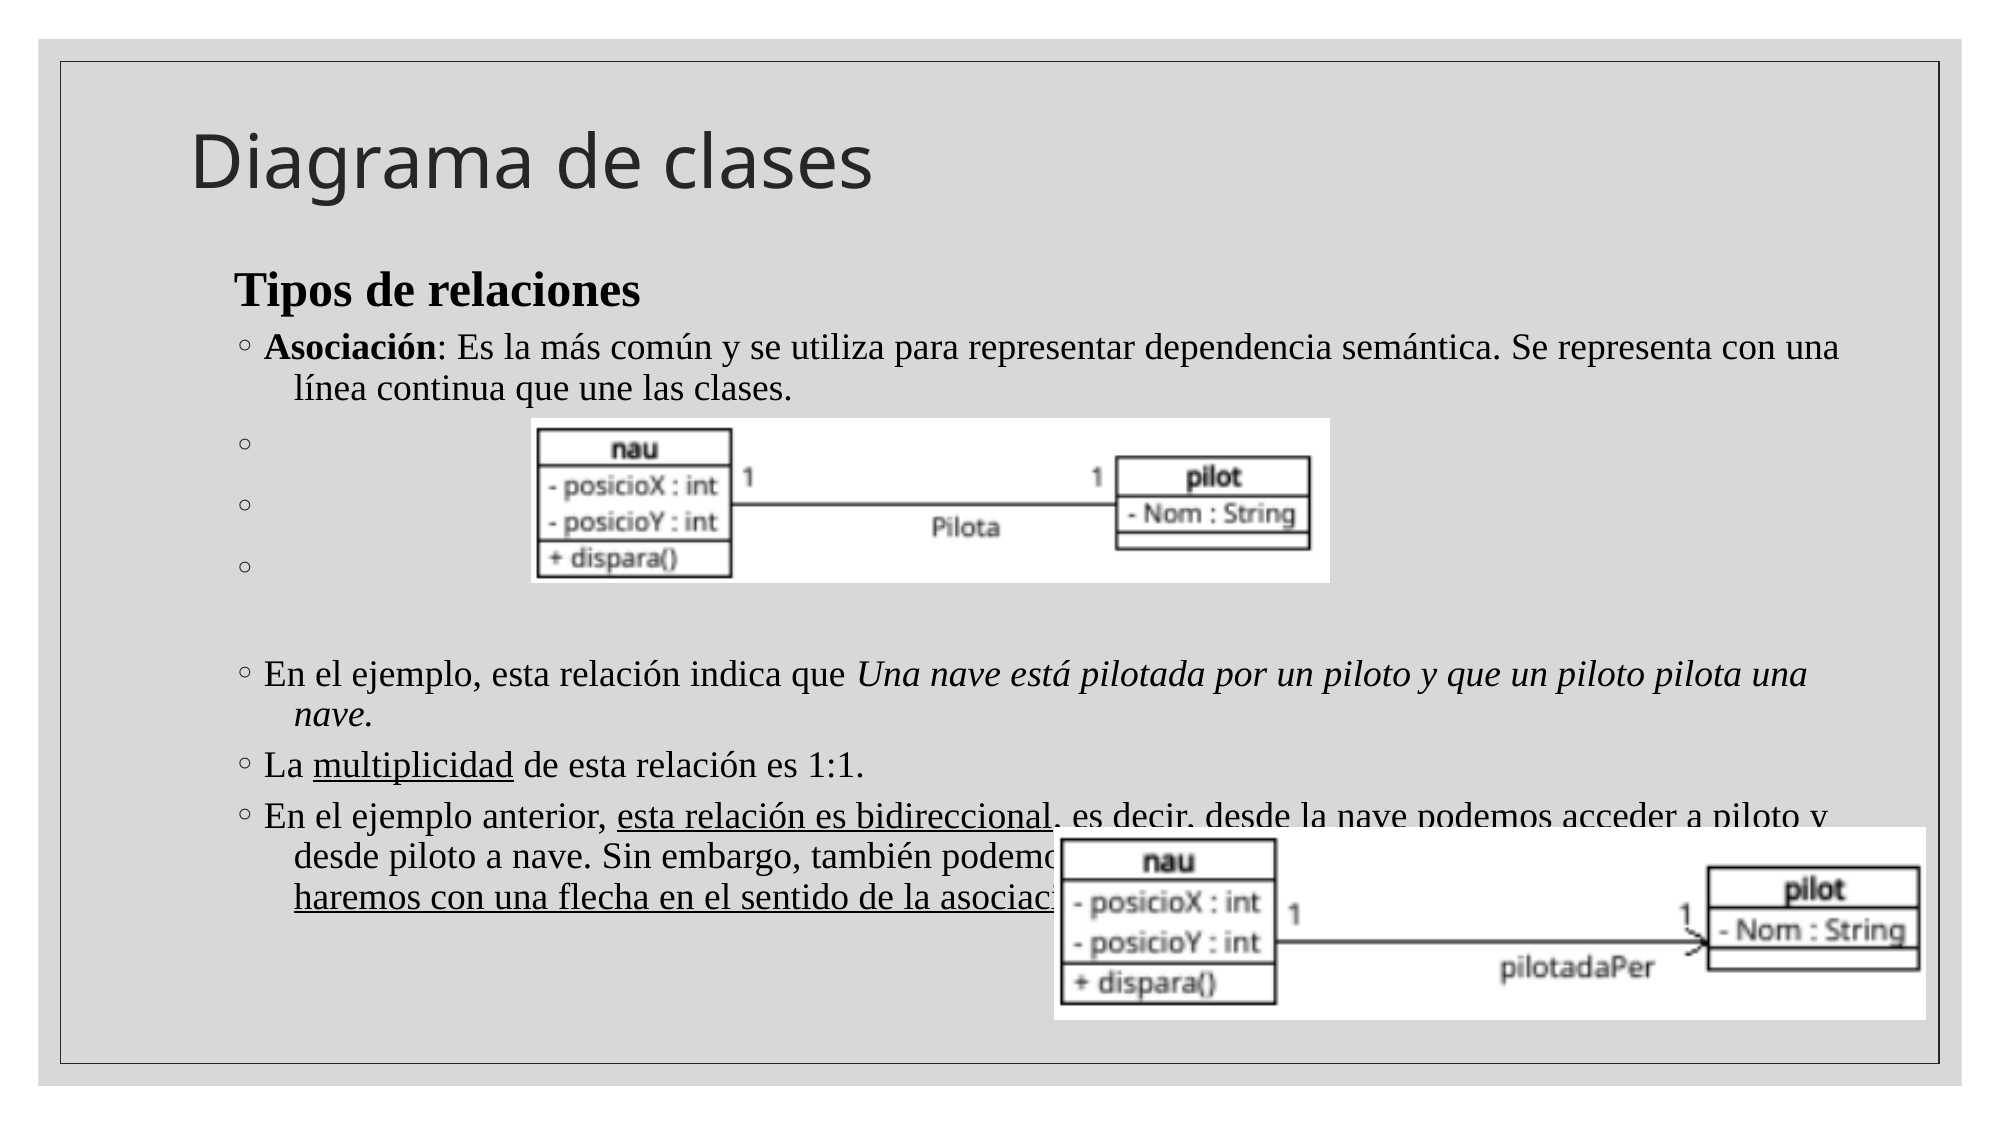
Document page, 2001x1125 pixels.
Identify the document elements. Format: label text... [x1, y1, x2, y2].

title Diagrama de clases [174, 105, 1825, 224]
picture [1054, 827, 1926, 1020]
picture [531, 418, 1330, 583]
list Tipos de relaciones Asociación: Es la más común y se utiliza para representar dependencia semántica. Se representa con una línea continua que une las clases. En el ejemplo, esta relación indica que Una nave está pilotada por un piloto y que un piloto pilota una nave. La multiplicidad de esta relación es 1:1. En el ejemplo anterior, esta relación es bidireccional, es decir, desde la nave podemos acceder a piloto y desde piloto a nave. Sin embargo, también podemos hacer una asociación unidireccional. Para ello lo haremos con una flecha en el sentido de la asociación. [128, 255, 1872, 988]
